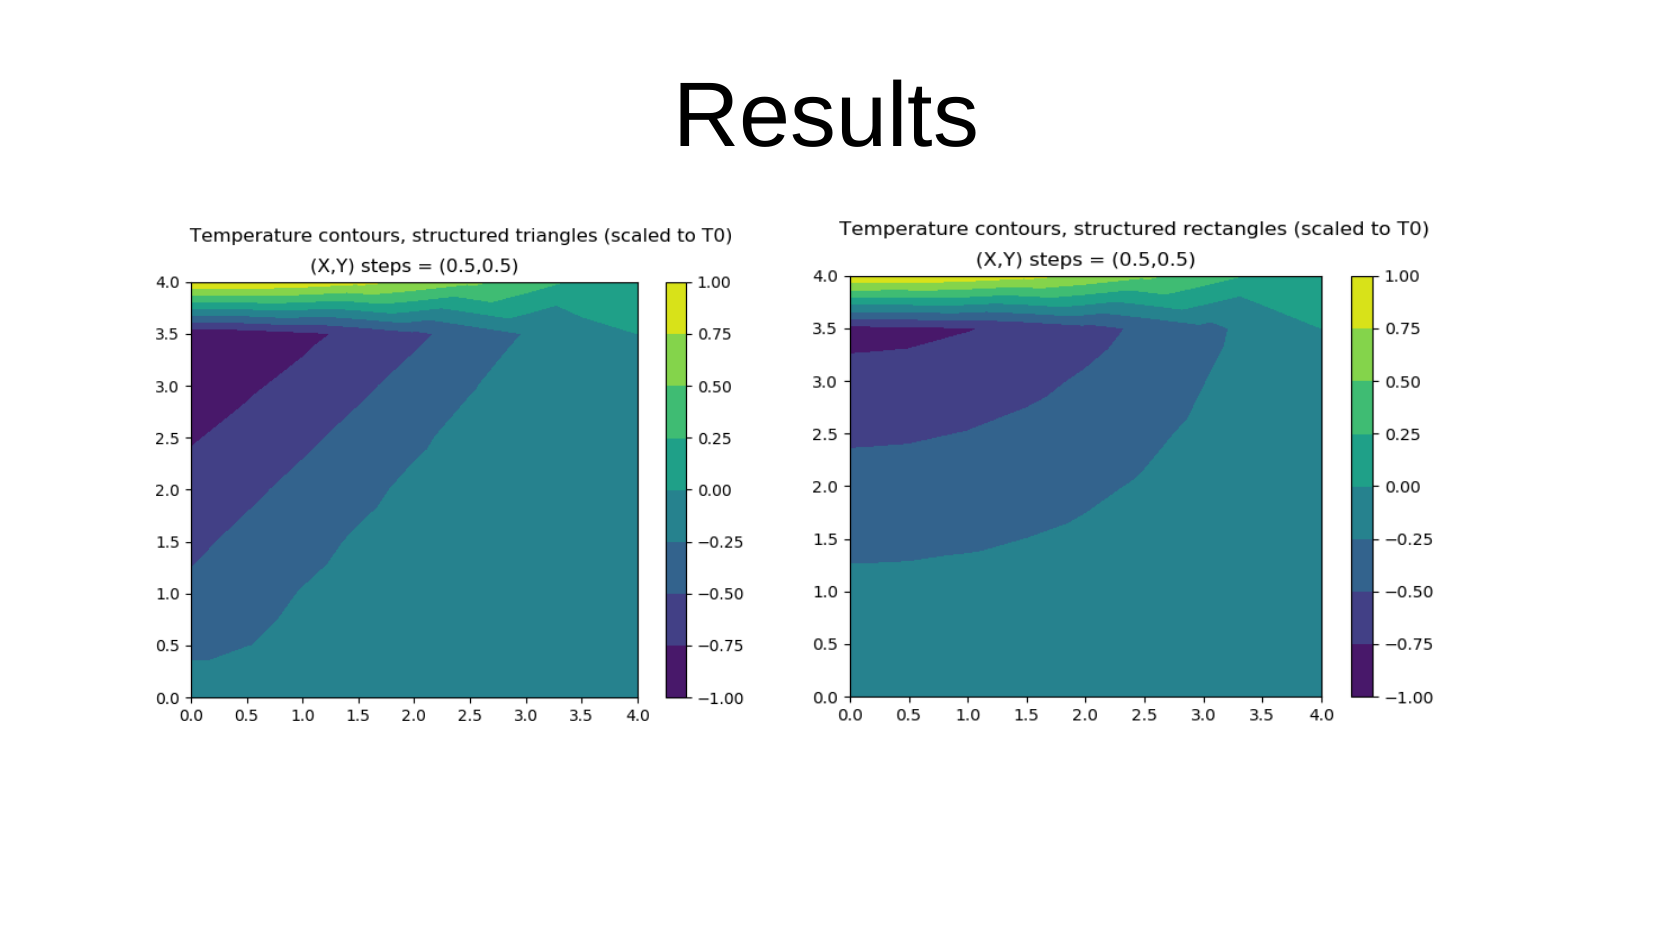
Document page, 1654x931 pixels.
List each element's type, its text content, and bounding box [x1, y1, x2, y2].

title Results [82, 37, 1571, 193]
picture [101, 210, 1515, 758]
